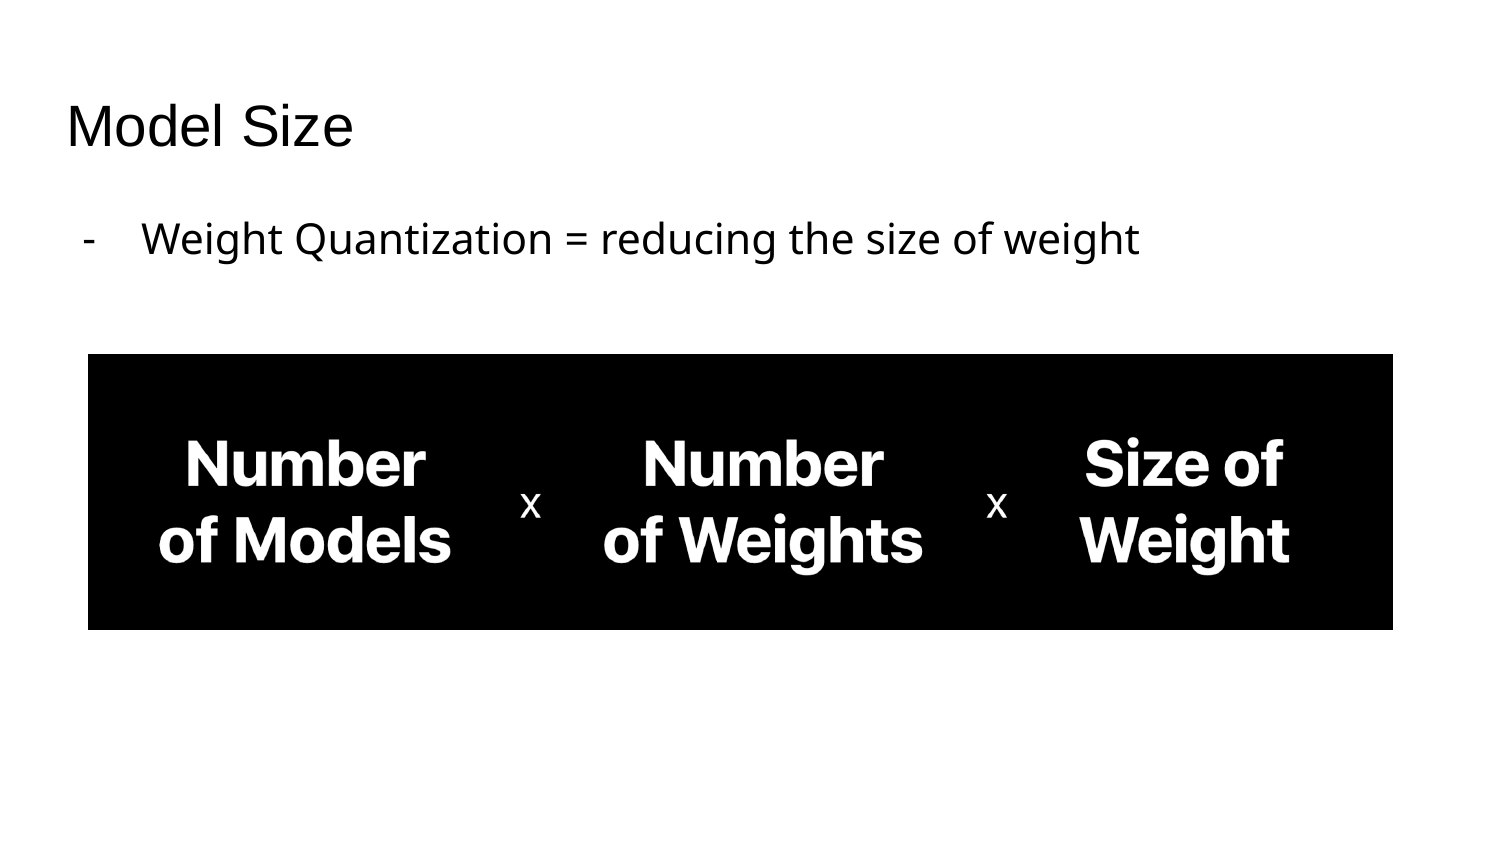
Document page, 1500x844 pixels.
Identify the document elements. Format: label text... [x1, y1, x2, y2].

title Model Size [51, 72, 1449, 167]
list Weight Quantization = reducing the size of weight [51, 189, 1449, 750]
picture [88, 354, 1393, 630]
